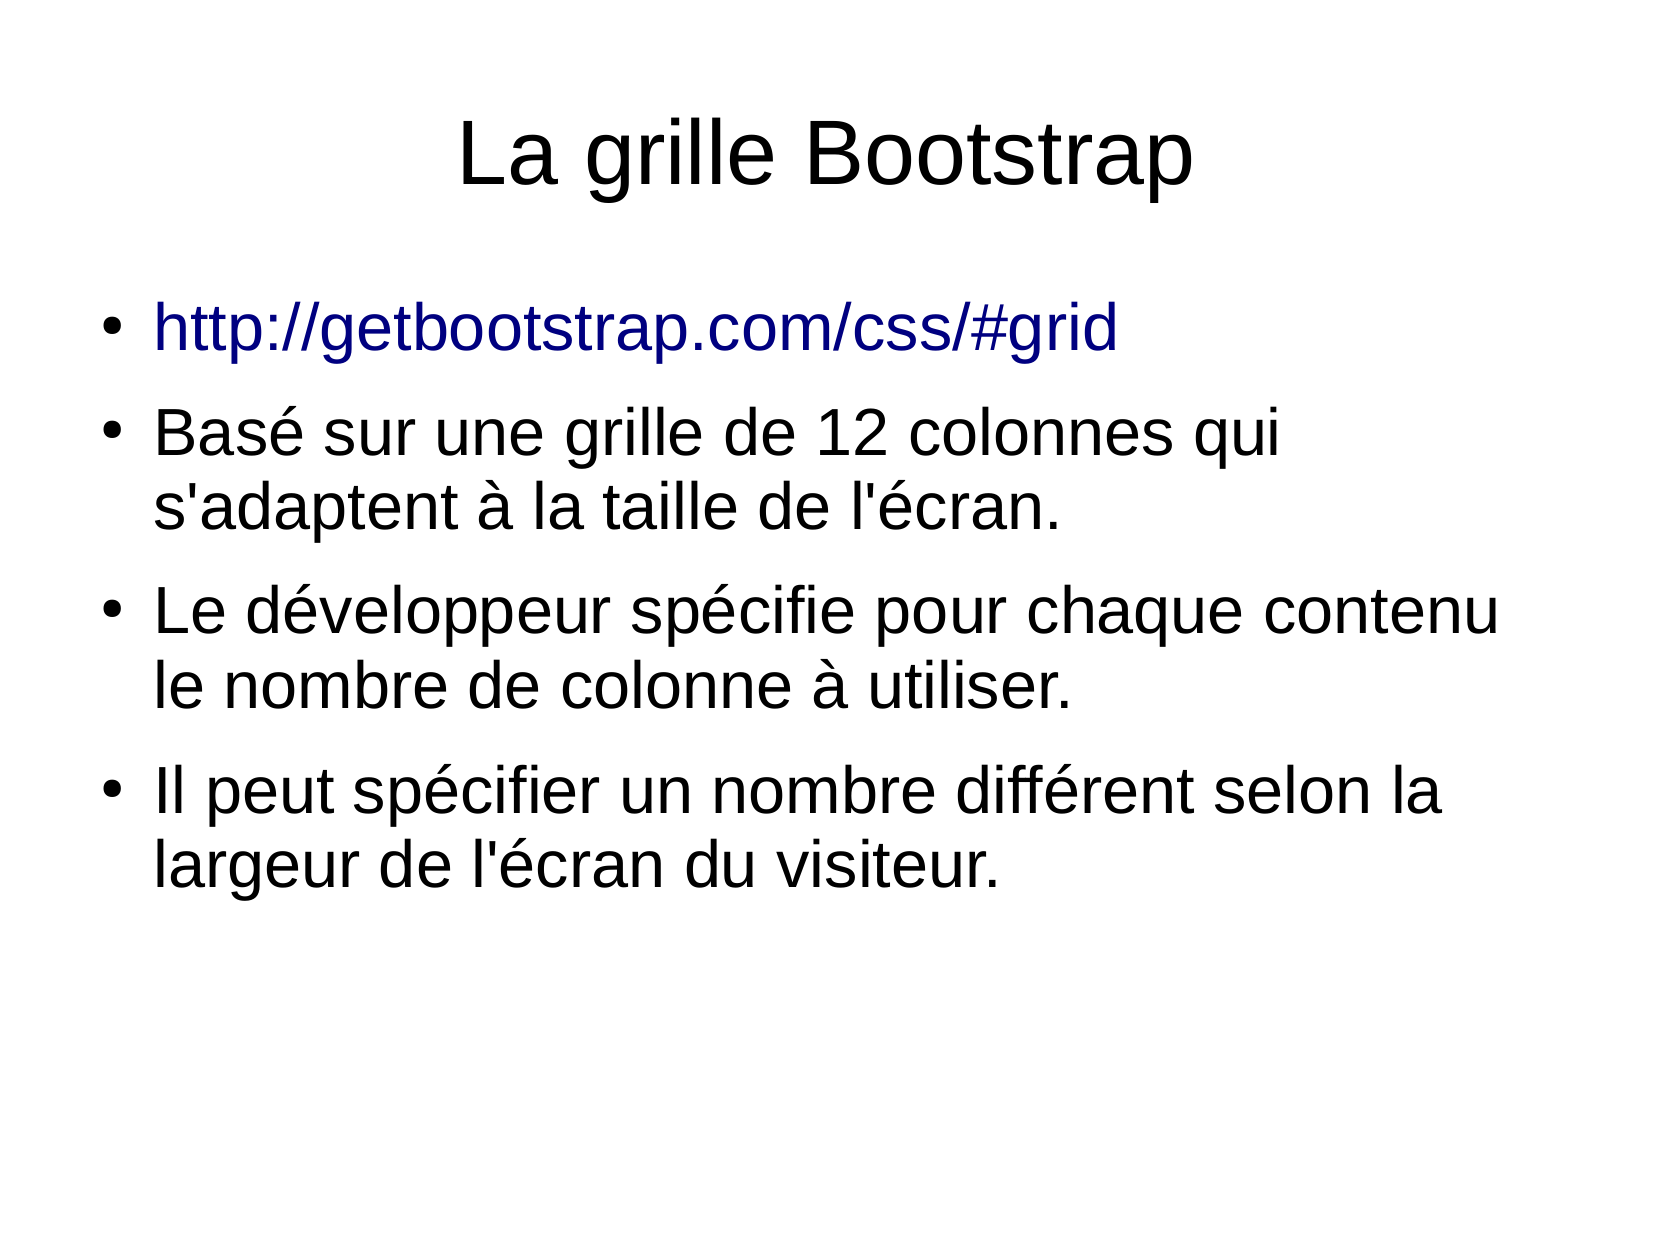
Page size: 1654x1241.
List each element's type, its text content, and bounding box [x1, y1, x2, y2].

list http://getbootstrap.com/css/#grid Basé sur une grille de 12 colonnes qui s'adaptent à la taille de l'écran. Le développeur spécifie pour chaque contenu le nombre de colonne à utiliser. Il peut spécifier un nombre différent selon la largeur de l'écran du visiteur. [82, 290, 1538, 1010]
title La grille Bootstrap [82, 49, 1571, 257]
